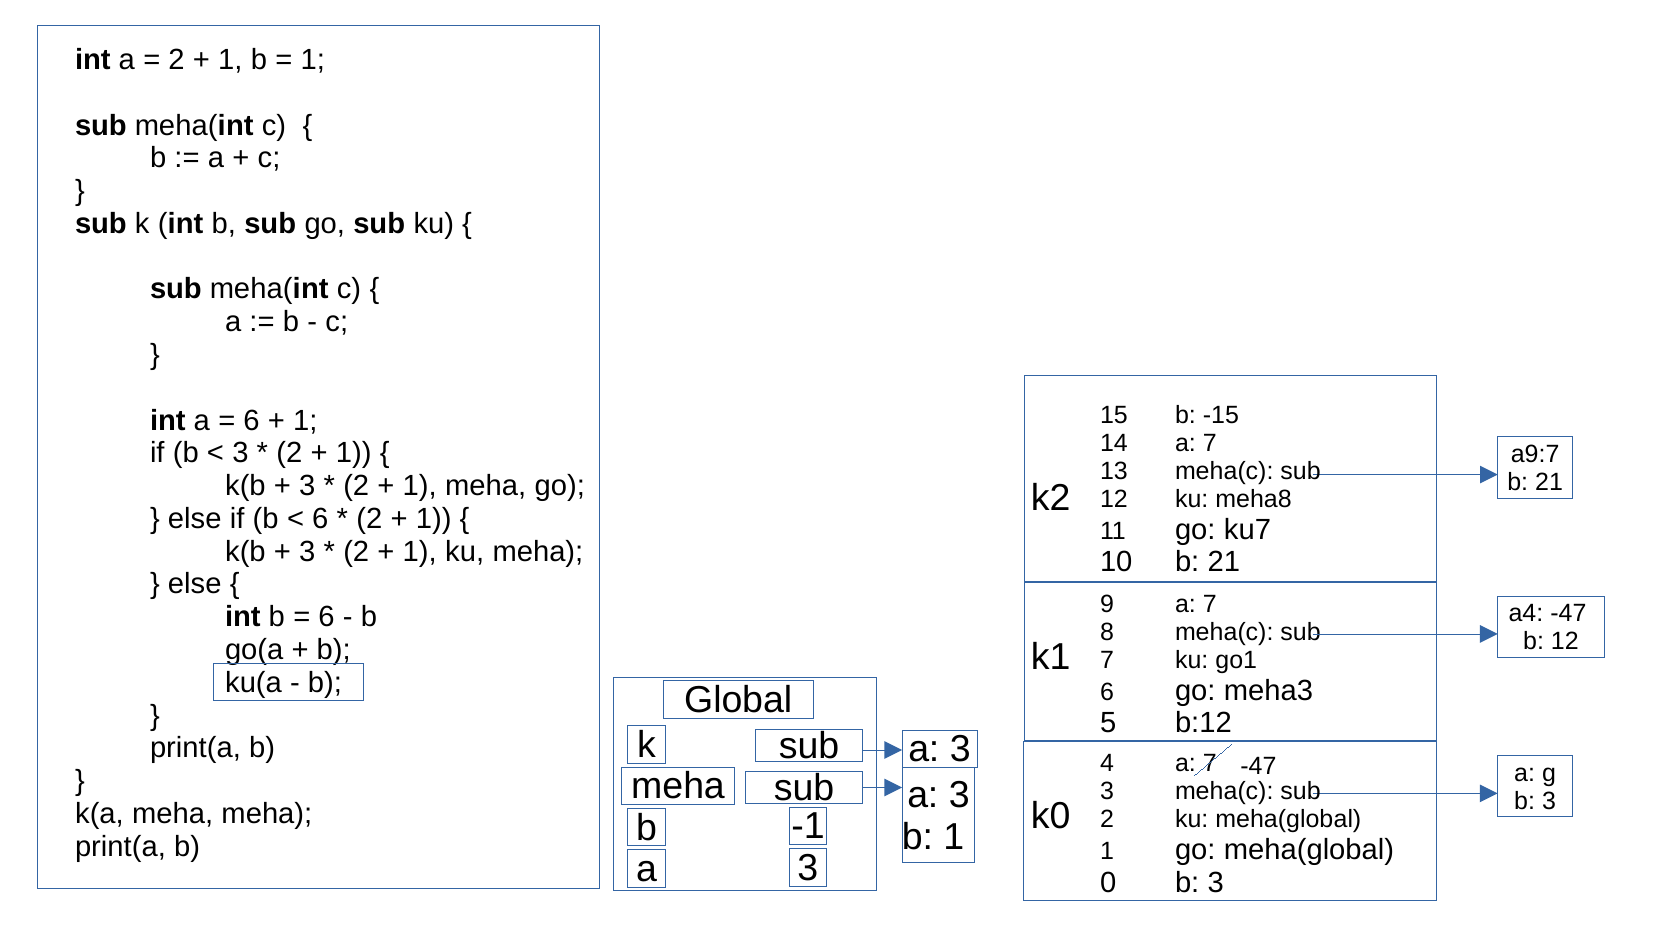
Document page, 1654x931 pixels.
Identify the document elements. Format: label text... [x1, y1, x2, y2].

text_box sub [755, 729, 863, 762]
text_box k [627, 725, 666, 764]
text_box -47 [1225, 744, 1292, 787]
text_box k2 [1016, 468, 1085, 526]
text_box -1 [789, 807, 827, 845]
text_box a: 3 [902, 730, 978, 768]
text_box k1 [1016, 628, 1086, 685]
text_box b [627, 808, 666, 846]
text_box a: 3 b: 1 [902, 767, 975, 863]
text_box a [627, 849, 666, 888]
text_box a4: -47 b: 12 [1497, 596, 1605, 658]
text_box 4 a: 7 3 meha(c): sub 2 ku: meha(global) 1 go: meha(global) 0 b: 3 [1085, 741, 1437, 916]
text_box meha [621, 767, 735, 805]
text_box a: g b: 3 [1497, 755, 1573, 817]
text_box Global [663, 680, 814, 719]
text_box 9 a: 7 8 meha(c): sub 7 ku: go1 6 go: meha3 5 b:12 [1085, 586, 1409, 741]
subtitle int a = 2 + 1, b = 1; sub meha(int c) { b := a + c; } sub k (int b, sub go, sub ku) { sub meha(int c) { a := b - c; } int a = 6 + 1; if (b < 3 * (2 + 1)) { k(b + 3 * (2 + 1), meha, go); } else if (b < 6 * (2 + 1)) { k(b + 3 * (2 + 1), ku, meha); } else { int b = 6 - b go(a + b); ku(a - b); } print(a, b) } k(a, meha, meha); print(a, b) [75, 43, 638, 863]
text_box 3 [789, 848, 827, 887]
text_box sub [745, 771, 863, 804]
text_box k0 [1015, 787, 1085, 845]
text_box a9:7 b: 21 [1497, 436, 1573, 499]
text_box 15 b: -15 14 a: 7 13 meha(c): sub 12 ku: meha8 11 go: ku7 10 b: 21 [1085, 393, 1409, 586]
